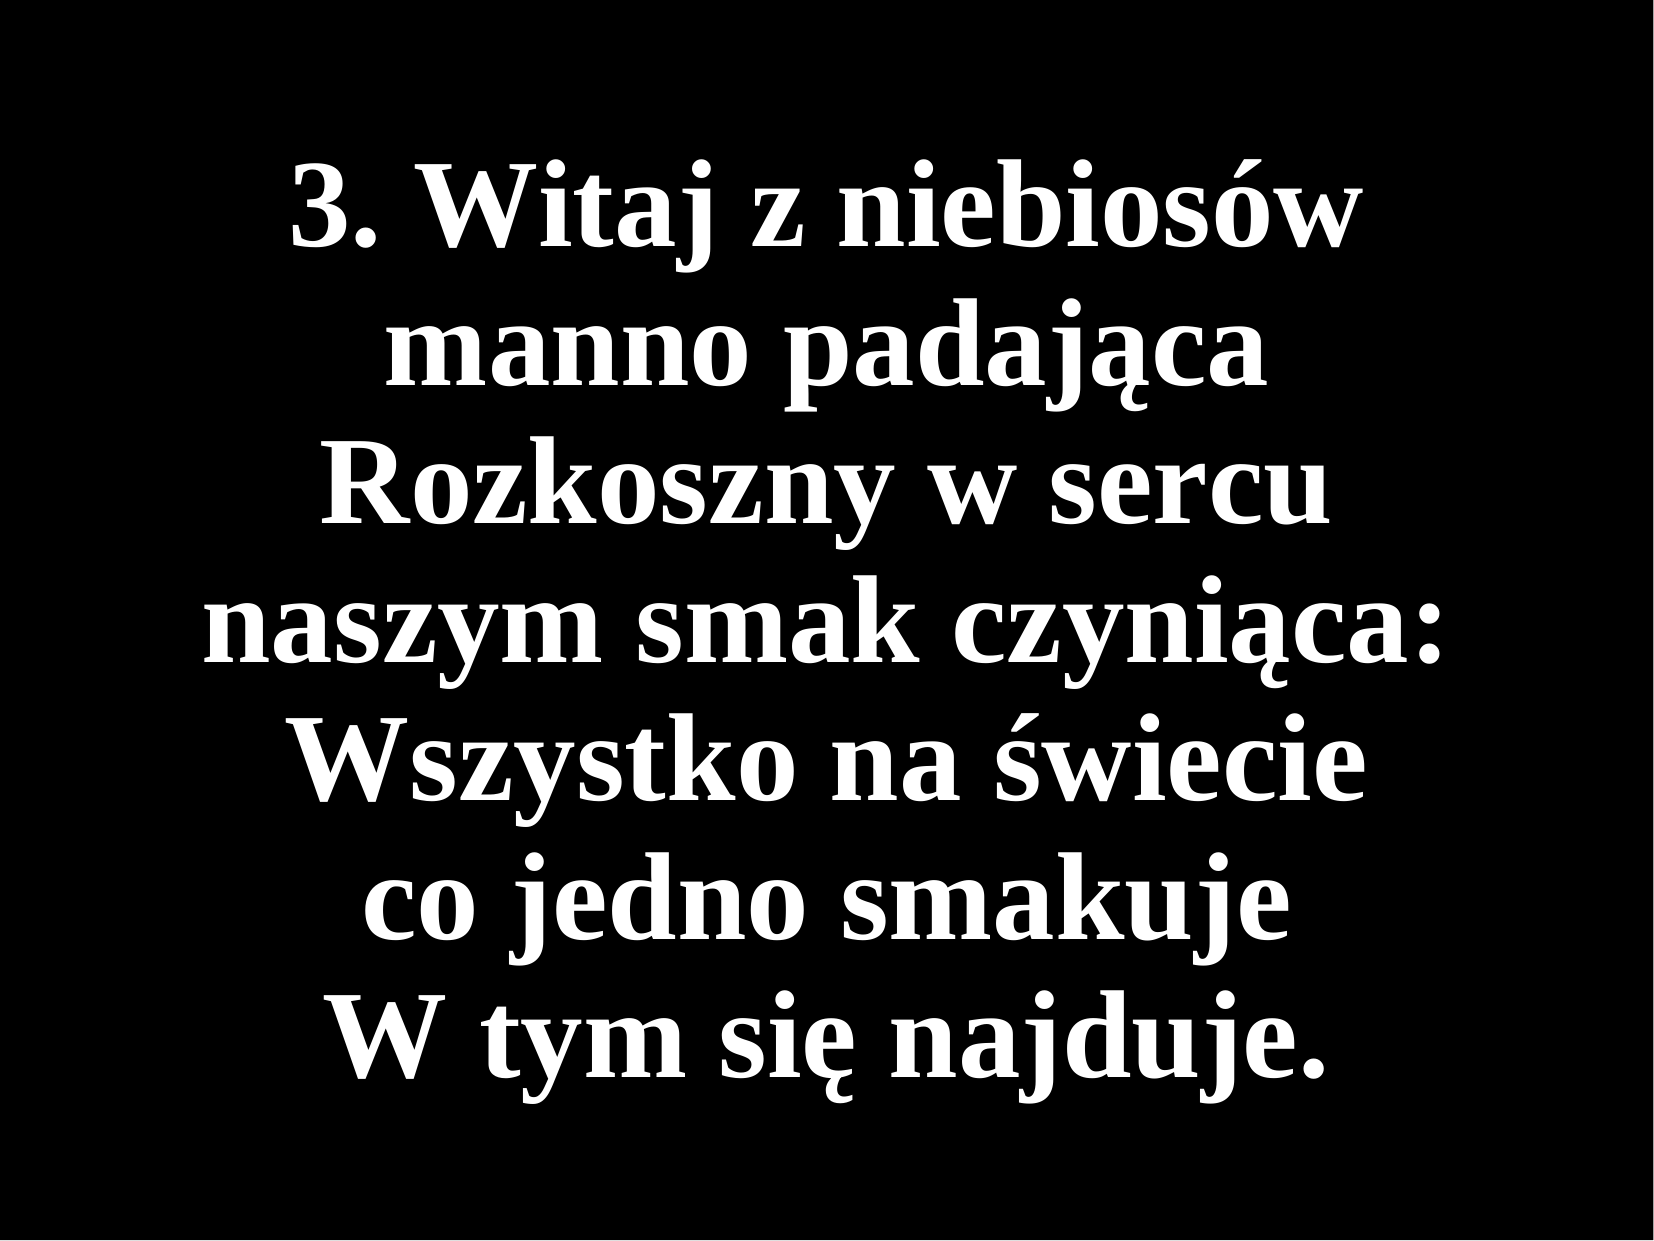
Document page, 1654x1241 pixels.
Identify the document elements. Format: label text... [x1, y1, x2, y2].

title 3. Witaj z niebiosów manno padająca Rozkoszny w sercu naszym smak czyniąca: Wszystko na świecie co jedno smakuje W tym się najduje. [0, 0, 1654, 1241]
